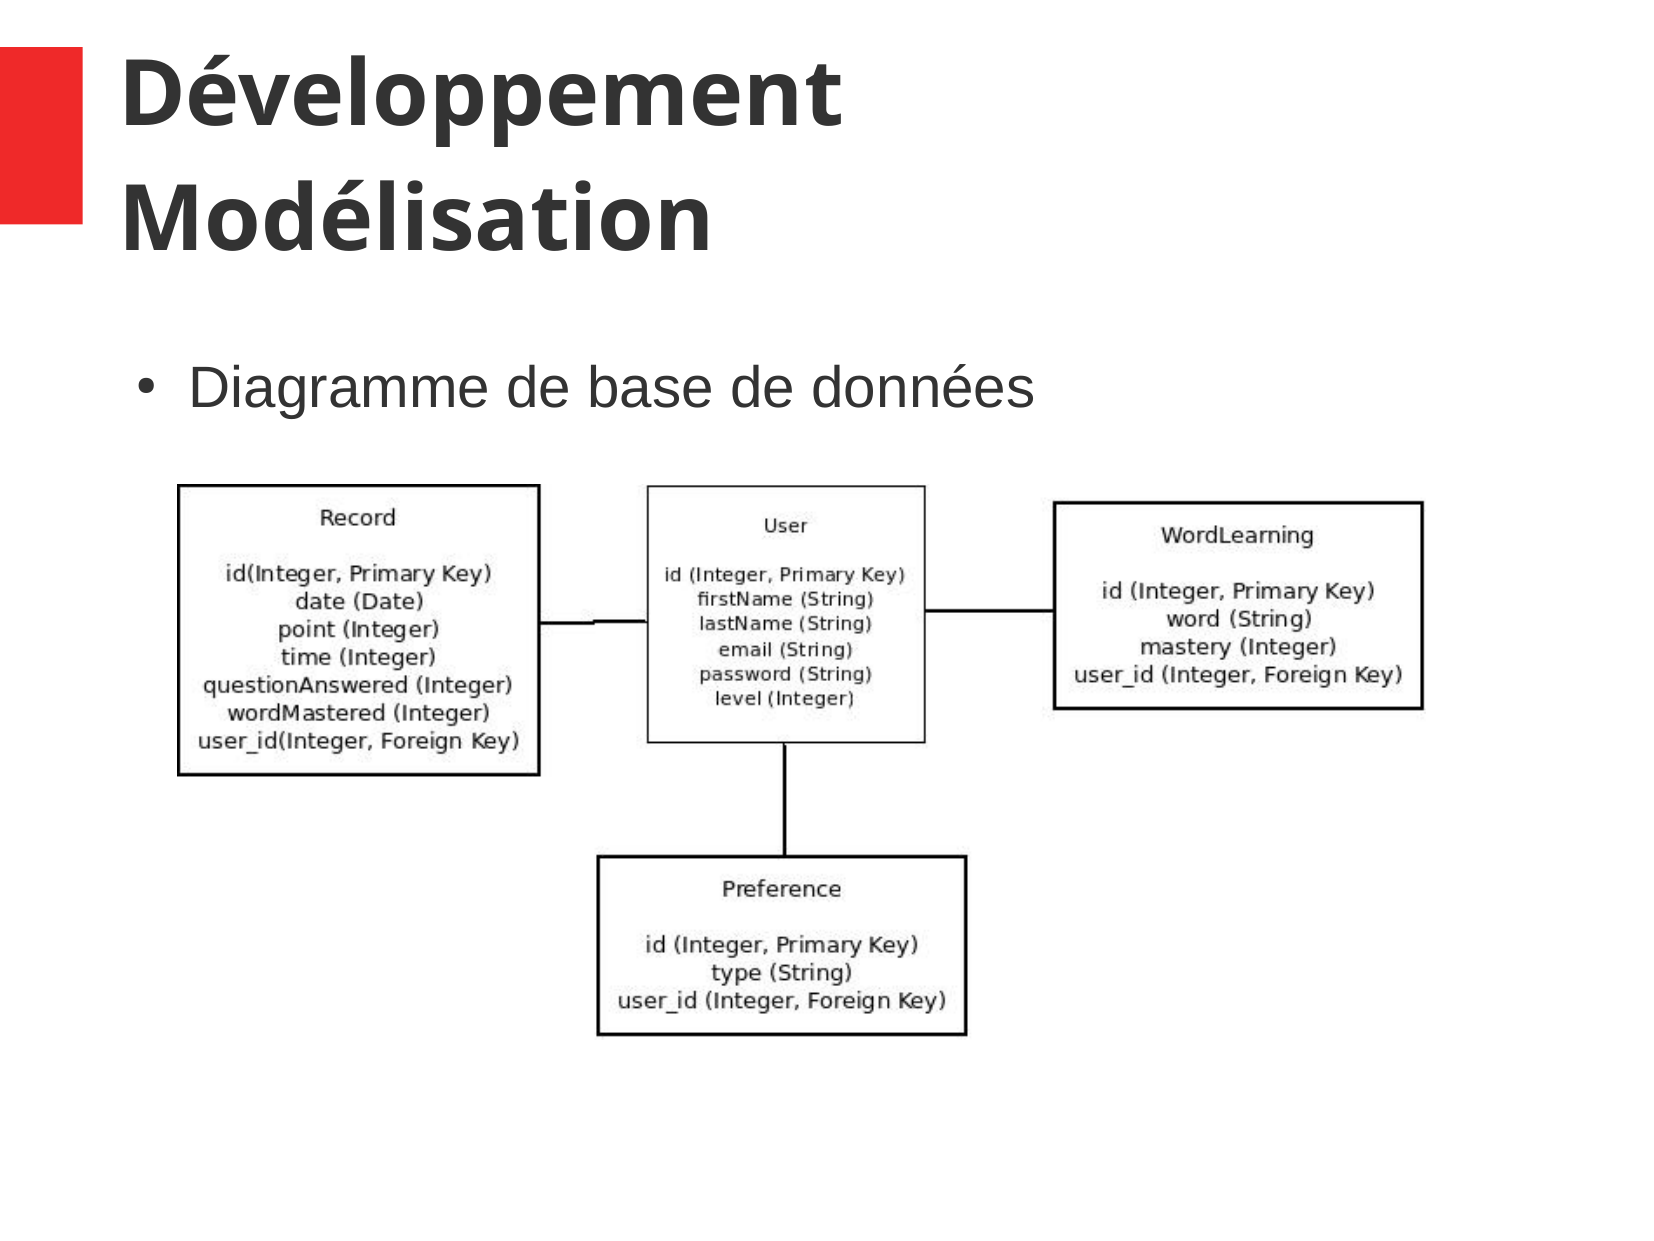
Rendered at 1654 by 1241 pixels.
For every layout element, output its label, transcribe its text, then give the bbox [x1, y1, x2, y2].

picture [177, 484, 1426, 1040]
title Développement Modélisation [118, 45, 1571, 260]
list Diagramme de base de données [118, 354, 1536, 1074]
